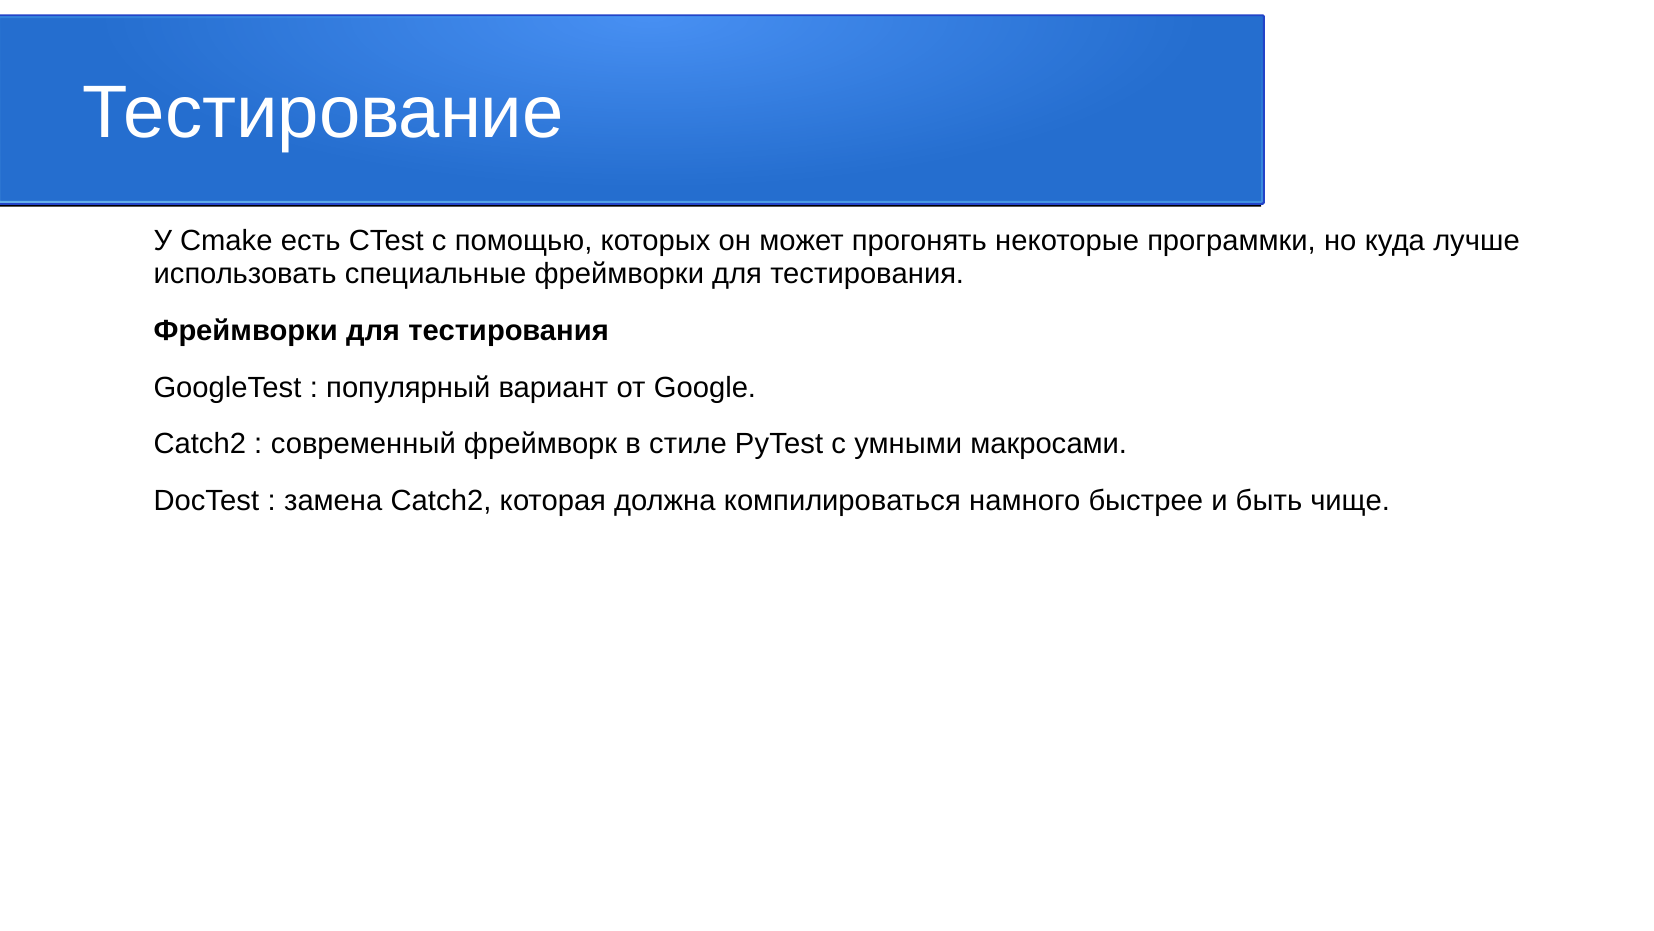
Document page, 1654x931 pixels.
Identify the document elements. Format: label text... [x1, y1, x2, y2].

title Тестирование [82, 35, 1235, 189]
list У Cmake есть CTest с помощью, которых он может прогонять некоторые программки, но куда лучше использовать специальные фреймворки для тестирования. Фреймворки для тестирования GoogleTest : популярный вариант от Google. Catch2 : современный фреймворк в стиле PyTest с умными макросами. DocTest : замена Catch2, которая должна компилироваться намного быстрее и быть чище. [82, 224, 1571, 764]
